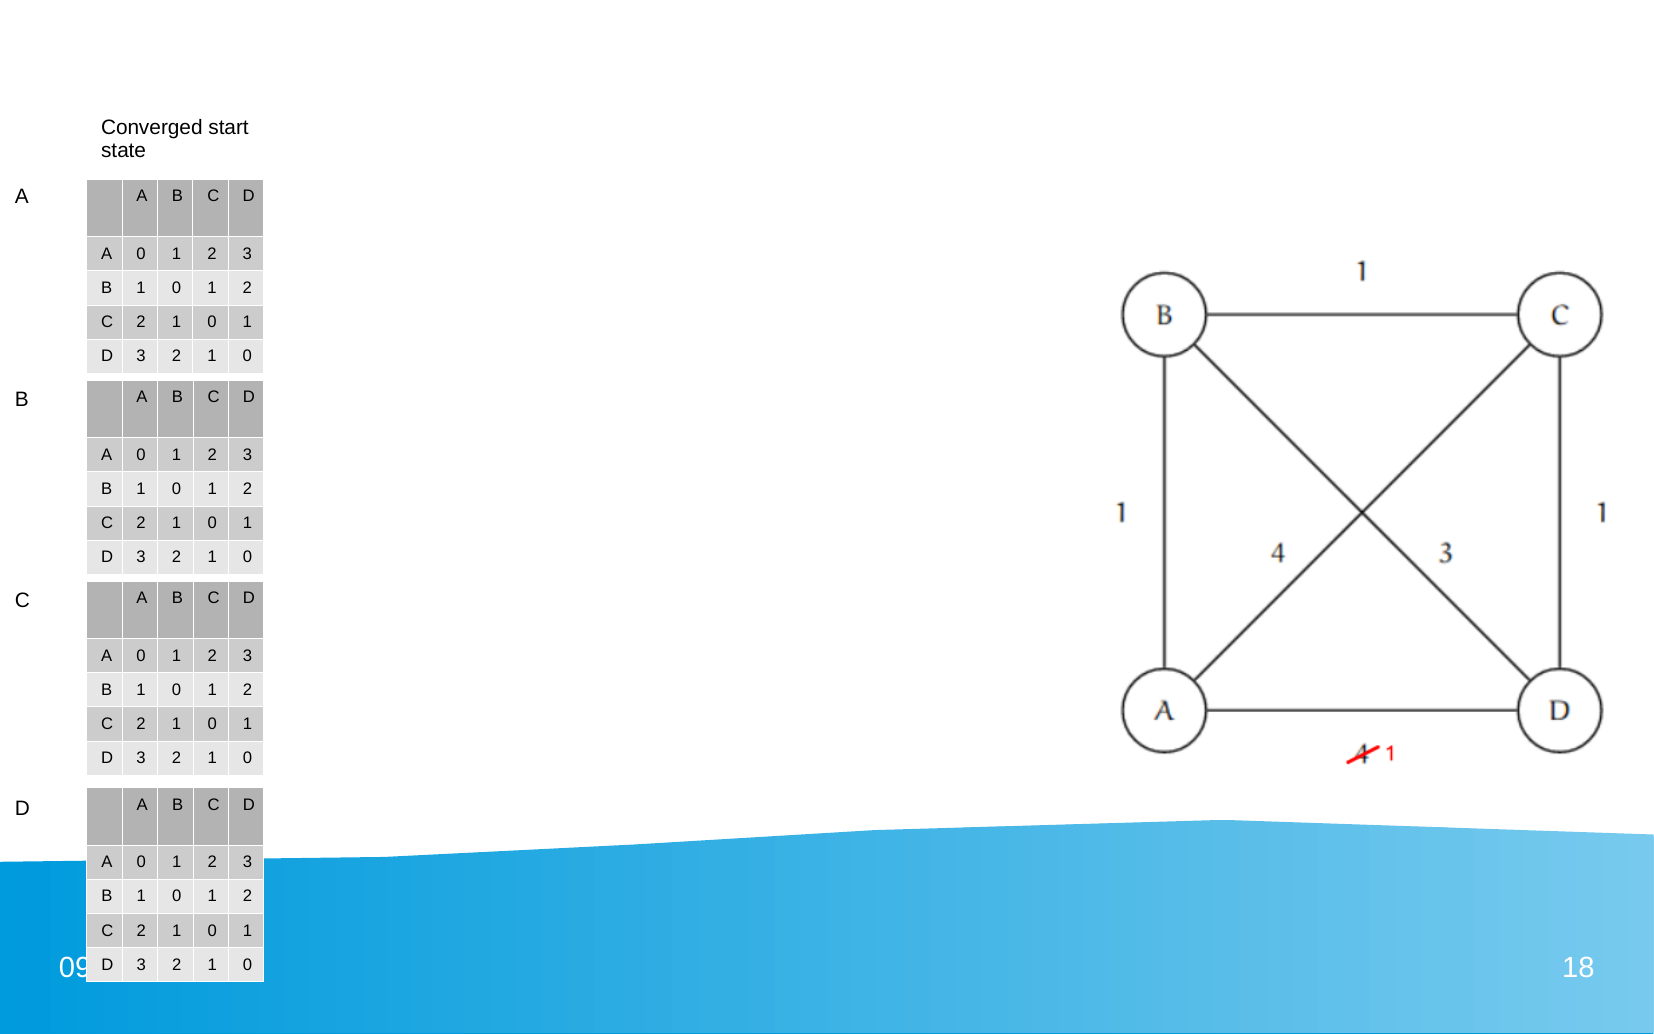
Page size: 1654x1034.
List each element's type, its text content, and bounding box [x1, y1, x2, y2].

table_cell 1 [158, 707, 193, 741]
table_cell 1 [194, 948, 228, 981]
table_header A [123, 381, 157, 437]
text_box A [0, 177, 38, 216]
table_cell 3 [123, 541, 157, 574]
table_cell 3 [123, 948, 157, 981]
table_cell 0 [123, 438, 157, 471]
table_cell 1 [229, 707, 263, 741]
table_cell 1 [193, 271, 228, 305]
table_cell 0 [158, 271, 192, 305]
table_cell 3 [229, 438, 263, 471]
table_cell 2 [194, 438, 228, 471]
table_cell B [87, 673, 122, 706]
table_header D [229, 180, 263, 236]
table_cell A [87, 846, 122, 879]
table_cell A [87, 639, 122, 672]
table_cell 3 [229, 639, 263, 672]
table_header D [229, 788, 263, 845]
table_cell 1 [158, 438, 193, 471]
table_cell B [87, 271, 122, 305]
picture [1087, 224, 1632, 783]
table_cell 2 [194, 639, 228, 672]
table_cell 2 [123, 914, 157, 947]
table_header C [194, 381, 228, 437]
table_cell 0 [123, 846, 157, 879]
table_cell 1 [194, 880, 228, 913]
table_cell 3 [123, 742, 157, 775]
table_header C [194, 788, 228, 845]
table_cell 0 [123, 639, 157, 672]
table_cell 0 [158, 880, 193, 913]
table_cell 1 [229, 914, 263, 947]
table_cell C [87, 306, 122, 339]
table_cell 0 [194, 507, 228, 540]
table_cell 2 [193, 237, 228, 270]
table_cell 1 [123, 673, 157, 706]
text_box C [0, 580, 38, 620]
table_header D [229, 582, 263, 638]
table_cell C [87, 507, 122, 540]
table_header [87, 381, 122, 437]
table_cell 1 [158, 237, 192, 270]
table_cell 3 [123, 340, 157, 373]
table_header [87, 180, 122, 236]
table_cell 2 [158, 340, 192, 373]
table_cell C [87, 707, 122, 741]
table_header [87, 582, 122, 638]
table_cell 1 [158, 639, 193, 672]
table_cell 2 [158, 541, 193, 574]
table_cell 2 [229, 472, 263, 506]
table_cell 2 [229, 271, 263, 305]
table_cell 1 [194, 472, 228, 506]
table_cell 1 [229, 306, 263, 339]
table_cell 3 [229, 237, 263, 270]
table_cell 0 [229, 948, 263, 981]
table_cell 2 [123, 507, 157, 540]
table_cell D [87, 340, 122, 373]
table_header D [229, 381, 263, 437]
table_header B [158, 381, 193, 437]
table_cell B [87, 472, 122, 506]
table_header C [193, 180, 228, 236]
table_cell 1 [158, 306, 192, 339]
table_header A [123, 788, 157, 845]
table_cell 0 [123, 237, 157, 270]
table_cell 0 [158, 472, 193, 506]
table_cell 2 [158, 948, 193, 981]
table_cell 0 [229, 742, 263, 775]
table_cell C [87, 914, 122, 947]
text_box B [0, 380, 38, 419]
table_header [87, 788, 122, 845]
table_cell A [87, 438, 122, 471]
table_header B [158, 788, 193, 845]
table_cell 0 [229, 541, 263, 574]
table_header A [123, 582, 157, 638]
table_cell 1 [123, 880, 157, 913]
table_cell A [87, 237, 122, 270]
table_cell 2 [229, 880, 263, 913]
table_cell 0 [229, 340, 263, 373]
table_cell D [87, 541, 122, 574]
table_cell 1 [158, 914, 193, 947]
table_cell B [87, 880, 122, 913]
table_cell 1 [194, 742, 228, 775]
table_cell 2 [158, 742, 193, 775]
table_cell 1 [123, 271, 157, 305]
table_cell 1 [158, 507, 193, 540]
text_box Converged start state [86, 108, 274, 179]
table_cell 2 [229, 673, 263, 706]
table_cell 0 [194, 914, 228, 947]
table_cell 1 [229, 507, 263, 540]
table_cell 3 [229, 846, 263, 879]
table_header B [158, 180, 192, 236]
table_cell 1 [158, 846, 193, 879]
table_cell 1 [123, 472, 157, 506]
table_cell D [87, 742, 122, 775]
table_cell 2 [123, 707, 157, 741]
table_header A [123, 180, 157, 236]
table_header C [194, 582, 228, 638]
table_cell 2 [123, 306, 157, 339]
table_cell 1 [193, 340, 228, 373]
table_cell 0 [193, 306, 228, 339]
table_cell 0 [194, 707, 228, 741]
table_cell 1 [194, 673, 228, 706]
text_box D [0, 789, 45, 828]
table_cell D [87, 948, 122, 981]
table_header B [158, 582, 193, 638]
table_cell 1 [194, 541, 228, 574]
table_cell 2 [194, 846, 228, 879]
table_cell 0 [158, 673, 193, 706]
